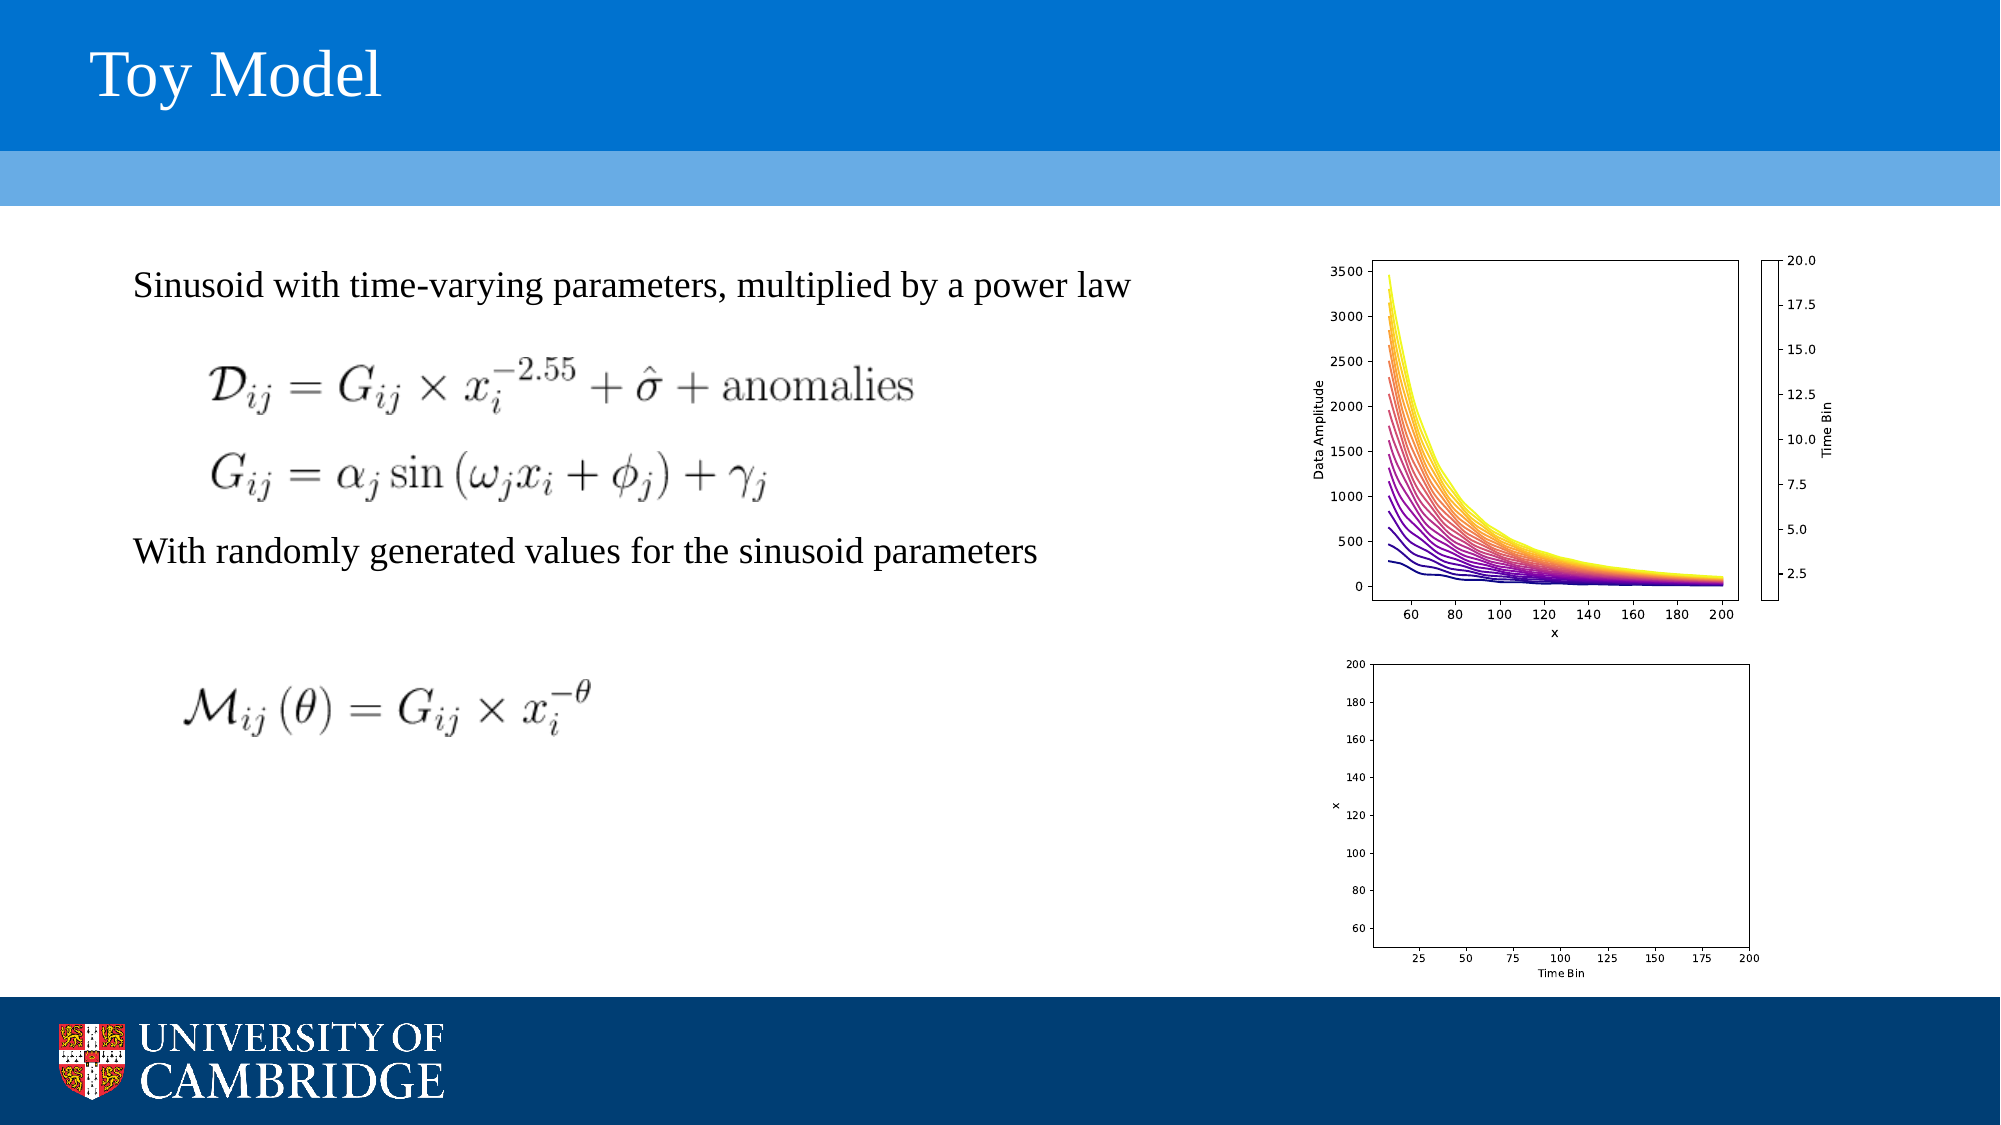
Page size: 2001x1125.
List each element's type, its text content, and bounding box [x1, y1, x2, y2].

picture [182, 679, 591, 737]
text_box With randomly generated values for the sinusoid parameters [118, 522, 1241, 621]
picture [1298, 206, 1890, 988]
picture [206, 451, 770, 502]
picture [206, 357, 916, 415]
picture [59, 1022, 444, 1100]
list Toy Model [3, 29, 1861, 123]
text_box Sinusoid with time-varying parameters, multiplied by a power law [118, 256, 1241, 355]
